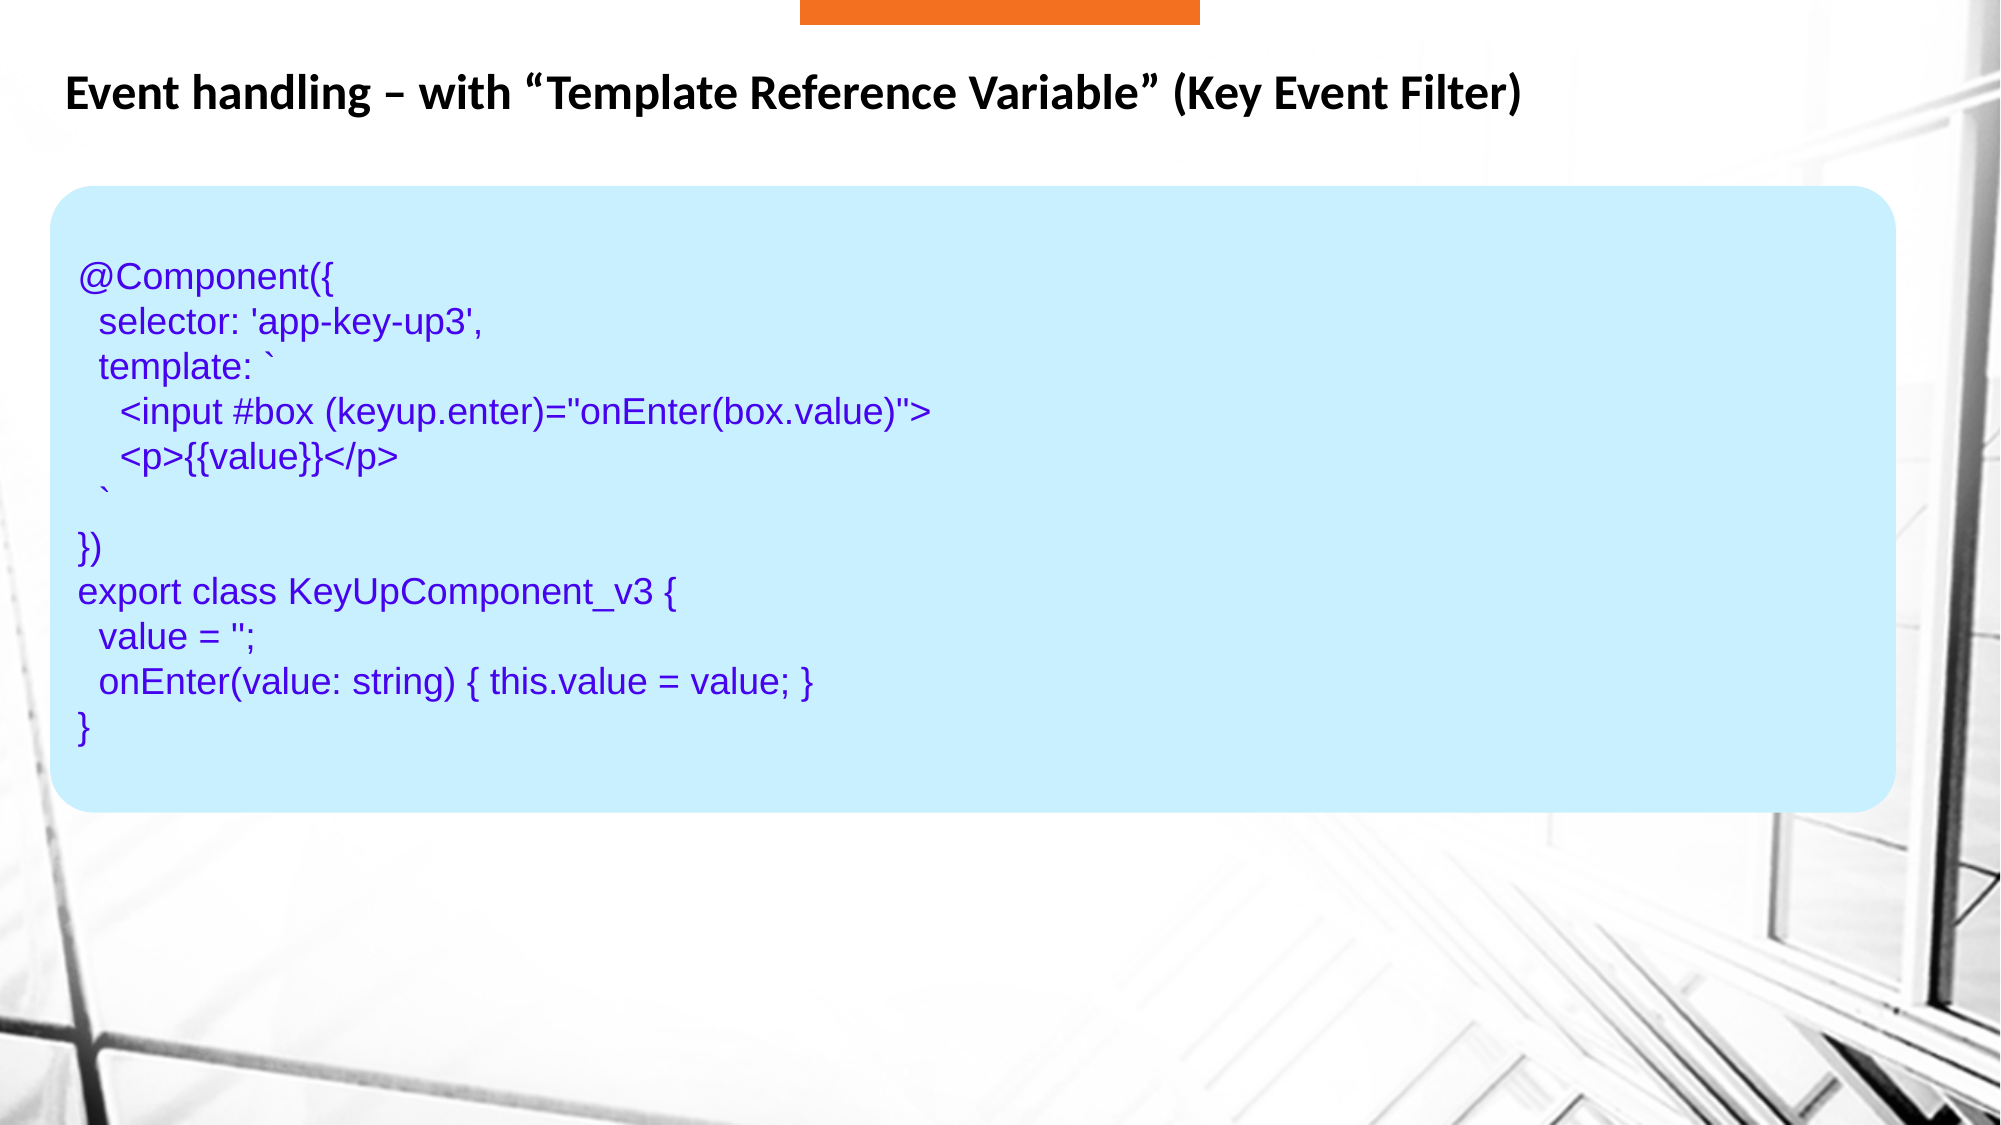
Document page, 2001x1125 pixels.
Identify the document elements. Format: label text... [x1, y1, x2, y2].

text_box @Component({ selector: 'app-key-up3', template: ` <input #box (keyup.enter)="onEnter(box.value)"> <p>{{value}}</p> ` }) export class KeyUpComponent_v3 { value = ''; onEnter(value: string) { this.value = value; } } [50, 185, 1896, 813]
title Event handling – with “Template Reference Variable” (Key Event Filter) [50, 63, 1951, 150]
